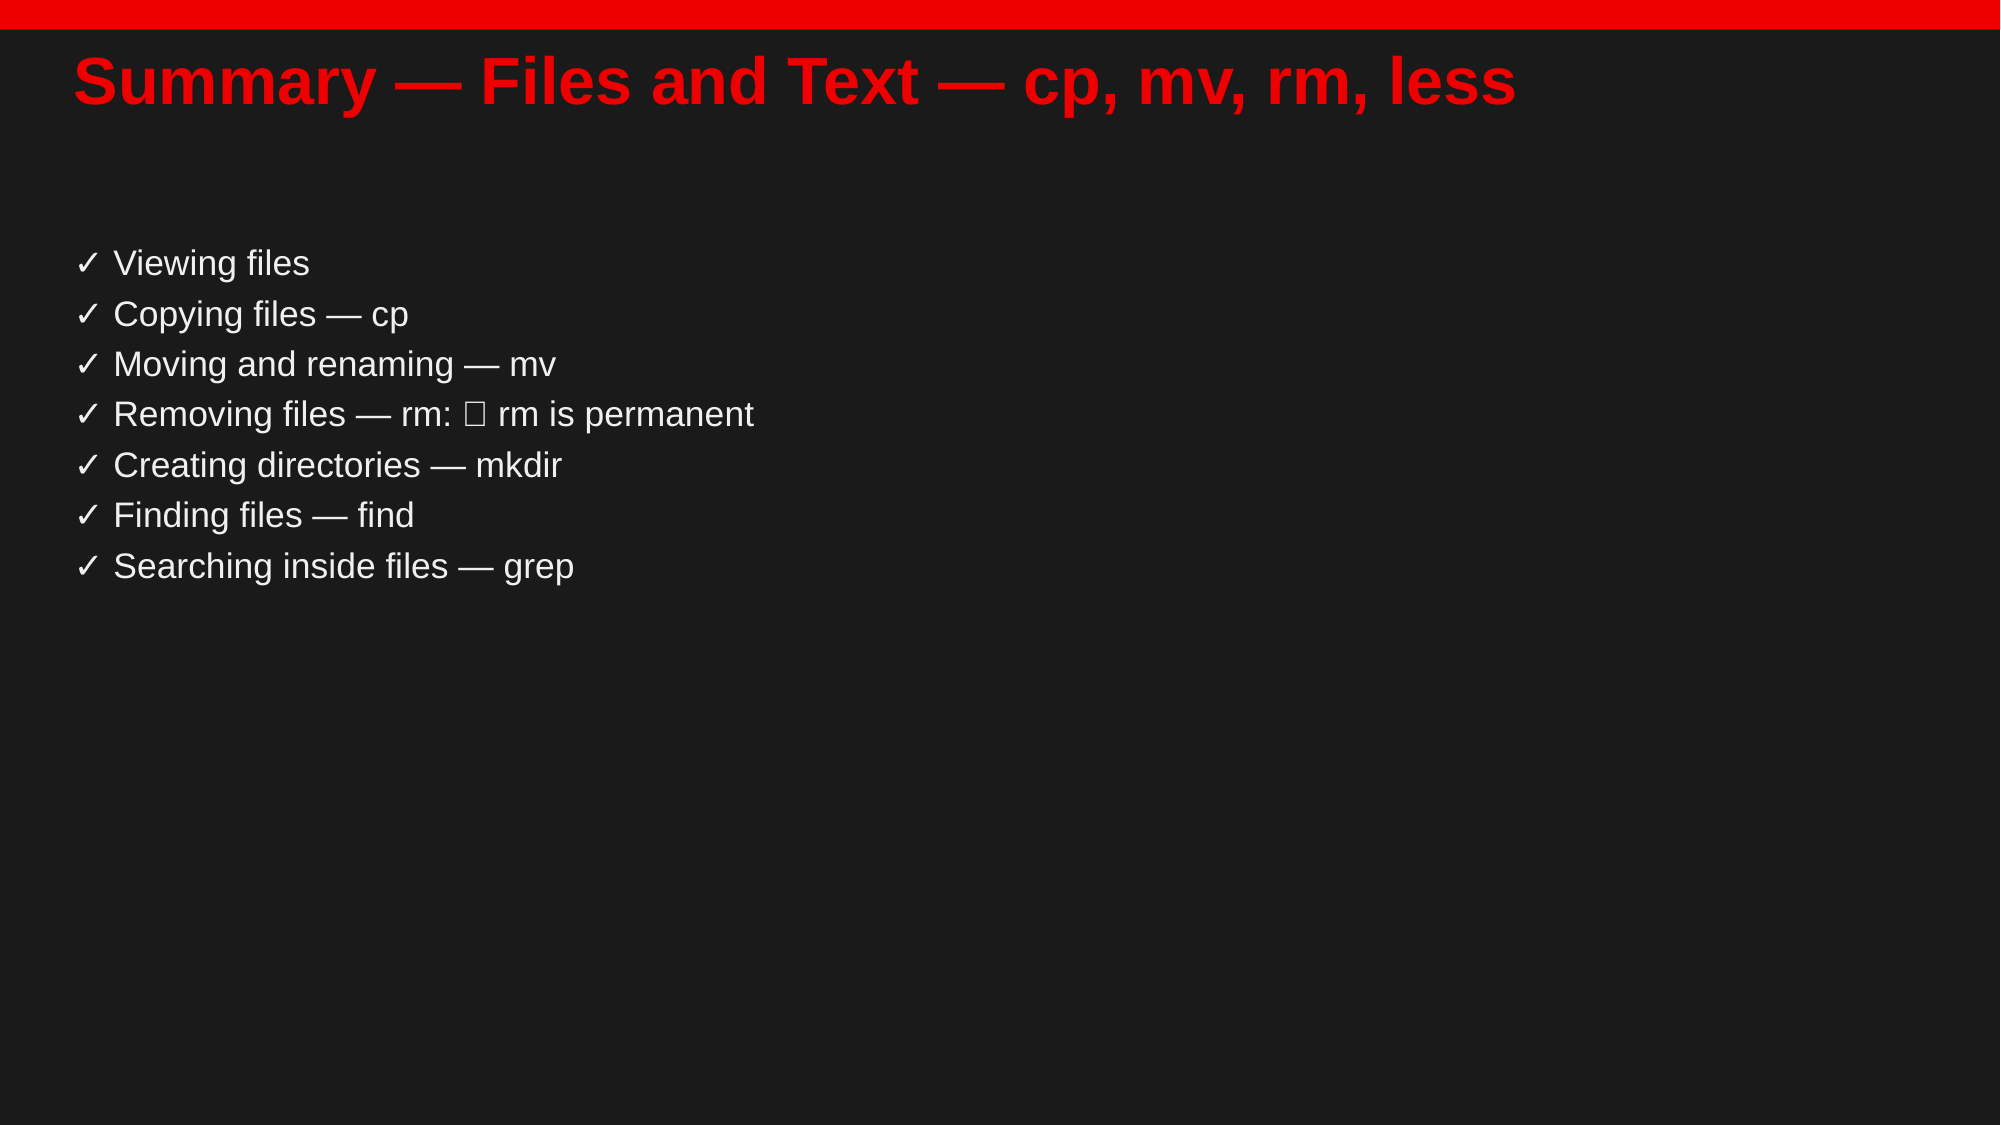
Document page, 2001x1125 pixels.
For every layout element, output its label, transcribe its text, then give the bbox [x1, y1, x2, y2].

text_box ✓ Viewing files ✓ Copying files — cp ✓ Moving and renaming — mv ✓ Removing files — rm: 🚨 rm is permanent ✓ Creating directories — mkdir ✓ Finding files — find ✓ Searching inside files — grep [59, 236, 1942, 1037]
text_box [0, 0, 2001, 30]
text_box Summary — Files and Text — cp, mv, rm, less [59, 36, 1942, 208]
